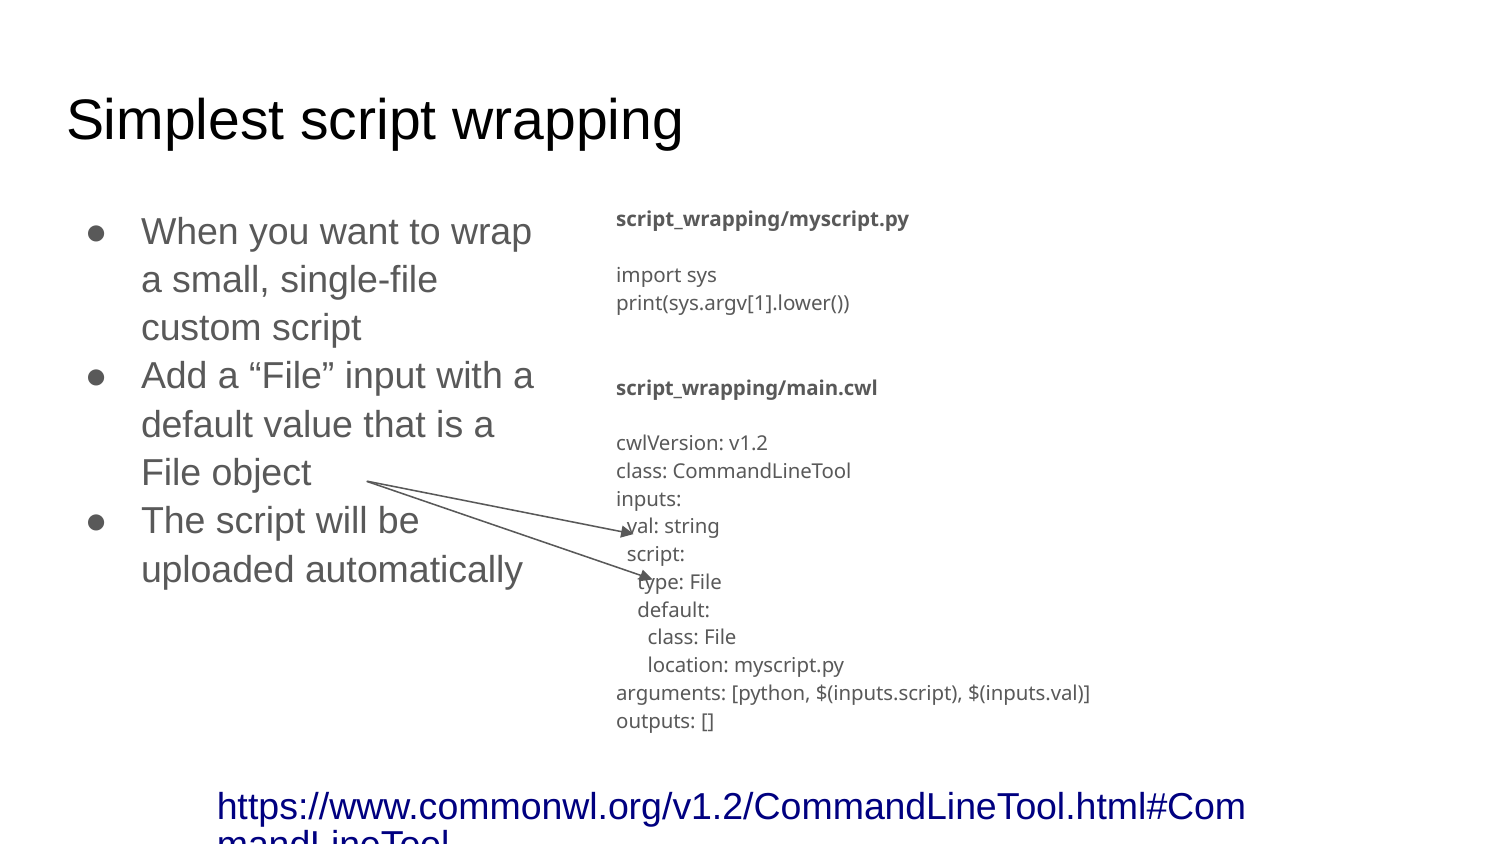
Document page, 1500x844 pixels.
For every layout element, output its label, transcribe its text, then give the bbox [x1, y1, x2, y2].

title Simplest script wrapping [51, 72, 1449, 167]
list script_wrapping/main.cwl cwlVersion: v1.2 class: CommandLineTool inputs: val: string script: type: File default: class: File location: myscript.py arguments: [python, $(inputs.script), $(inputs.val)] outputs: [] [601, 358, 1412, 750]
list When you want to wrap a small, single-file custom script Add a “File” input with a default value that is a File object The script will be uploaded automatically [389, 487, 561, 546]
list When you want to wrap a small, single-file custom script Add a “File” input with a default value that is a File object The script will be uploaded automatically [51, 189, 561, 750]
list script_wrapping/myscript.py import sys print(sys.argv[1].lower()) [601, 189, 1412, 337]
text_box https://www.commonwl.org/v1.2/CommandLineTool.html#CommandLineTool [201, 767, 1279, 843]
